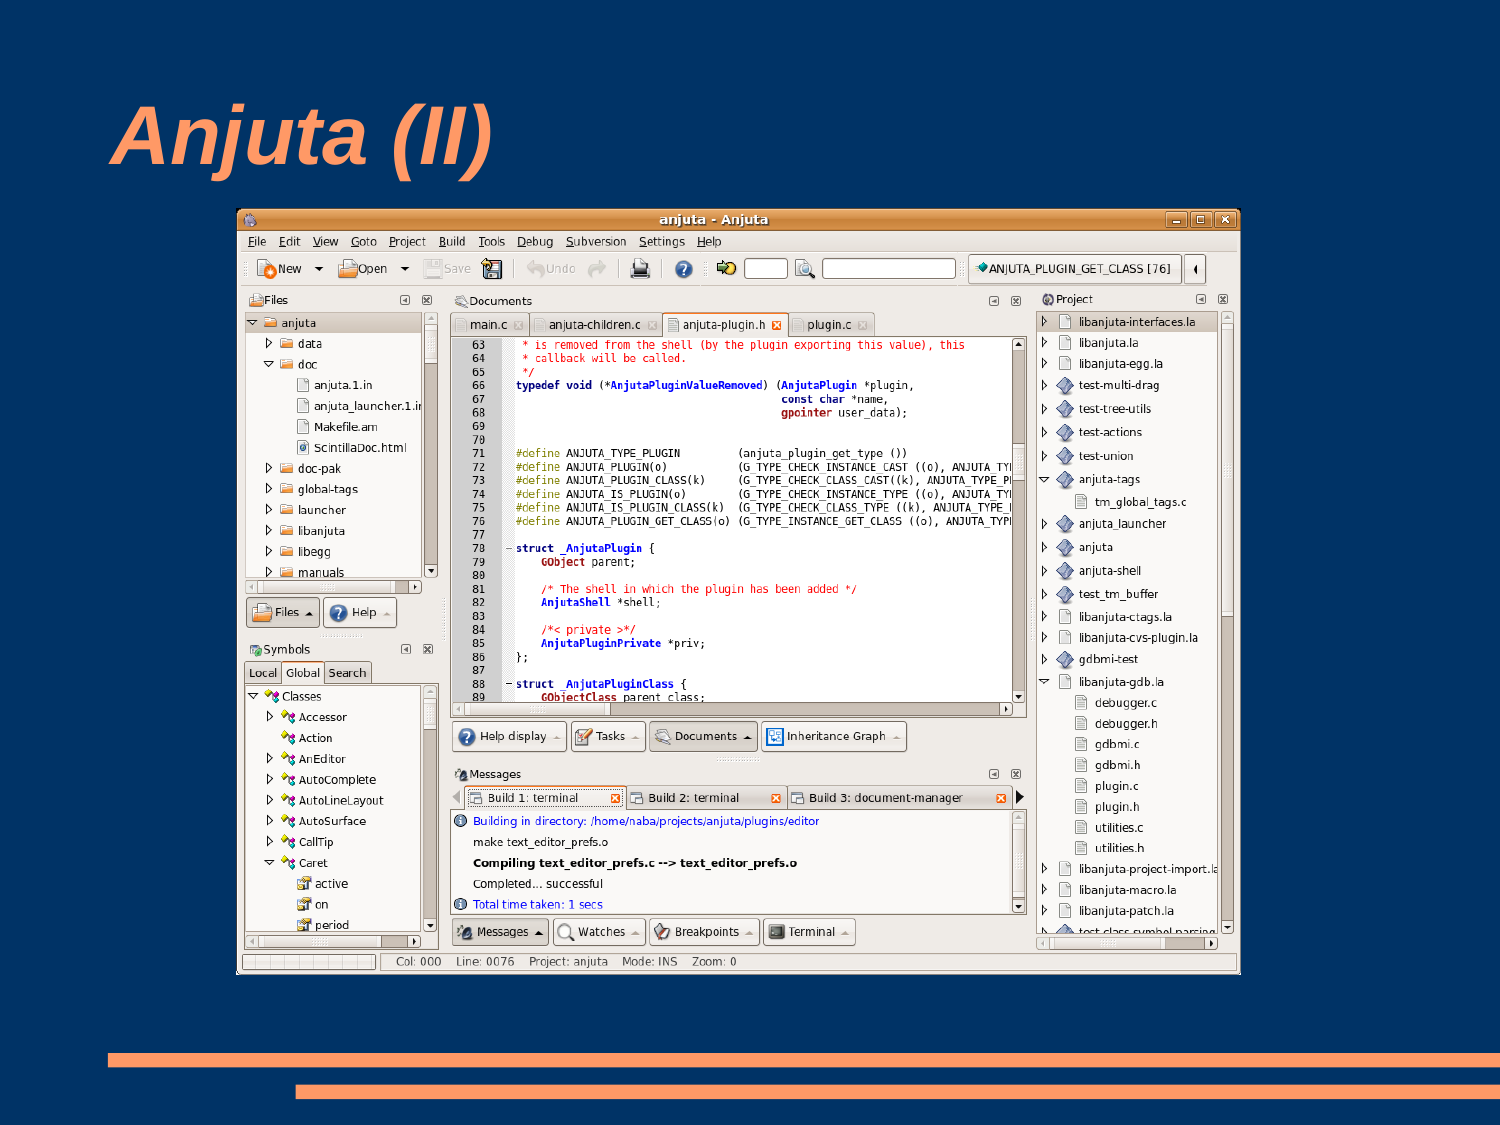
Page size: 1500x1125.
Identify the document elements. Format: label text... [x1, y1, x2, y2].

picture [236, 208, 1241, 975]
title Anjuta (II) [110, 49, 1392, 223]
